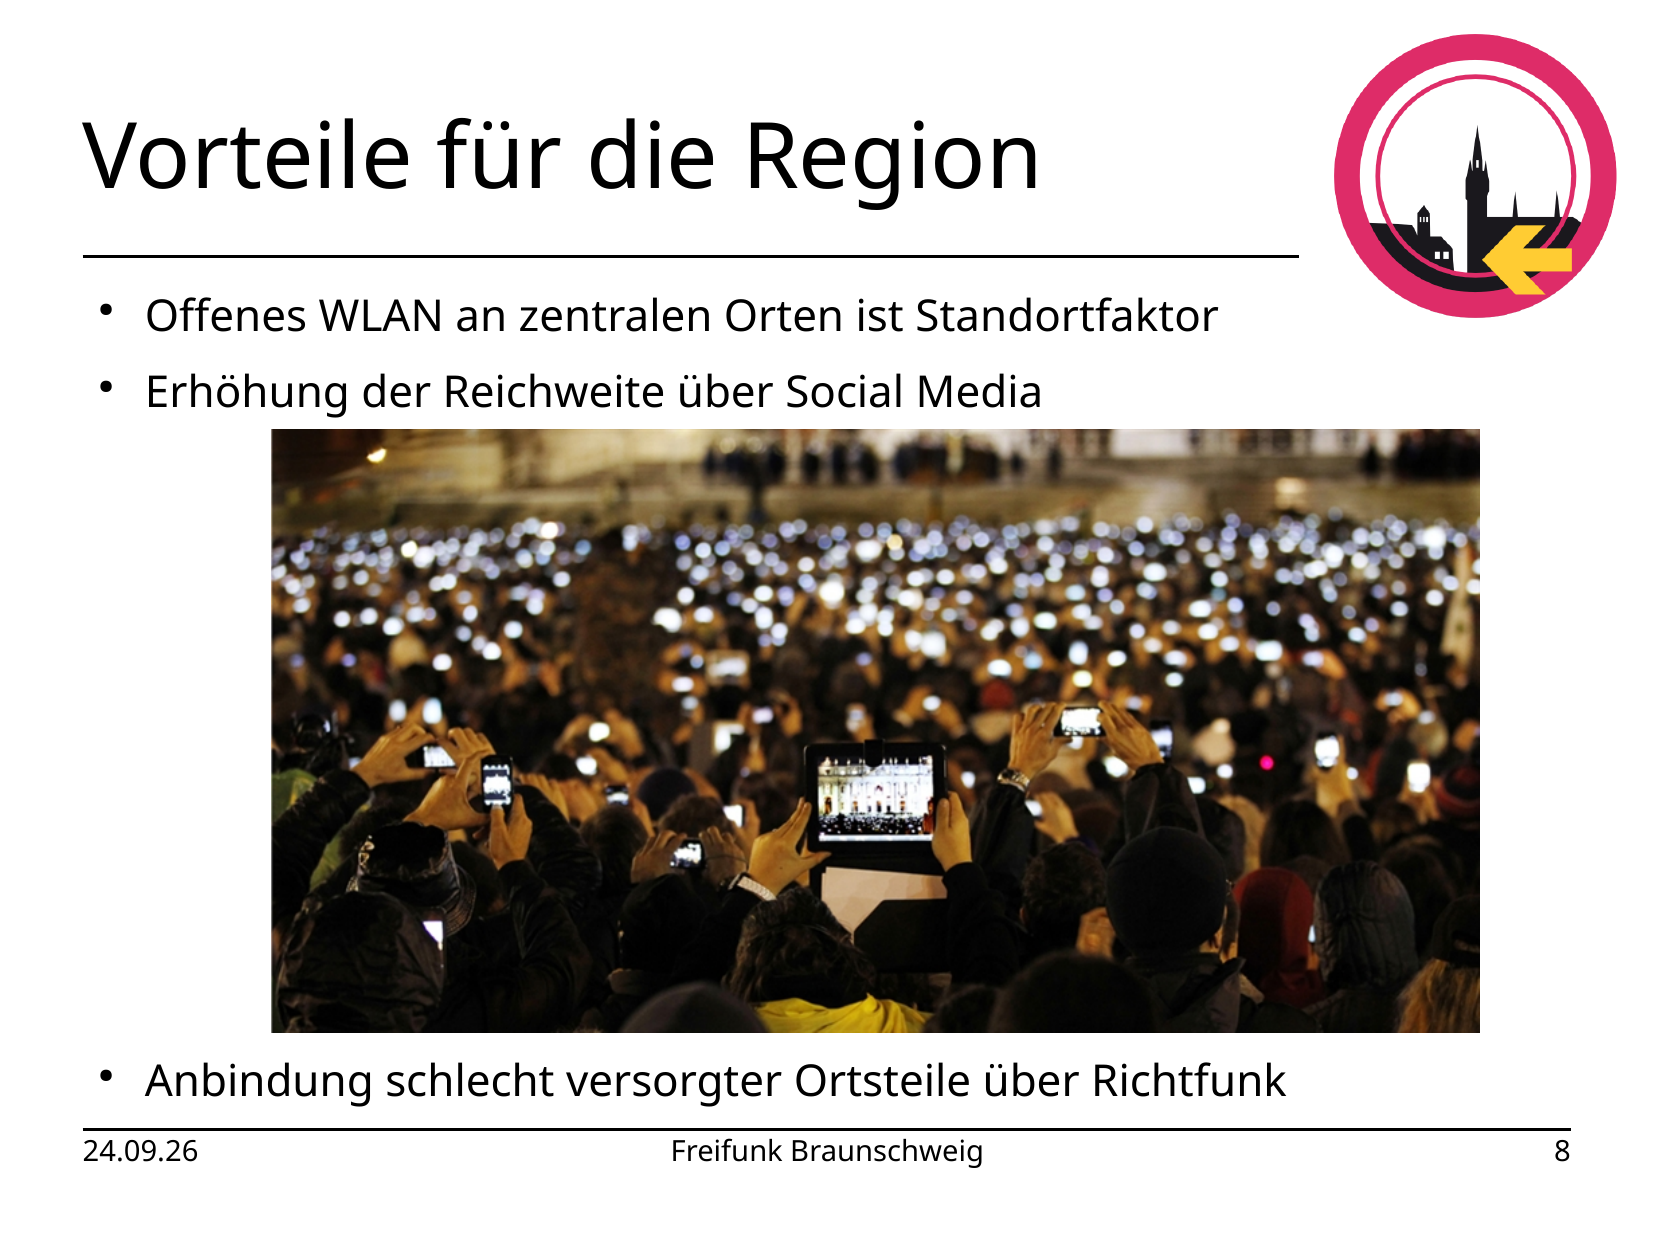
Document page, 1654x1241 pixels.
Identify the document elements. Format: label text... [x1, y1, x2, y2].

title Vorteile für die Region [82, 49, 1300, 257]
list Offenes WLAN an zentralen Orten ist Standortfaktor Erhöhung der Reichweite über Social Media Anbindung schlecht versorgter Ortsteile über Richtfunk [82, 290, 1538, 1111]
picture [271, 429, 1480, 1033]
picture [1331, 32, 1619, 319]
